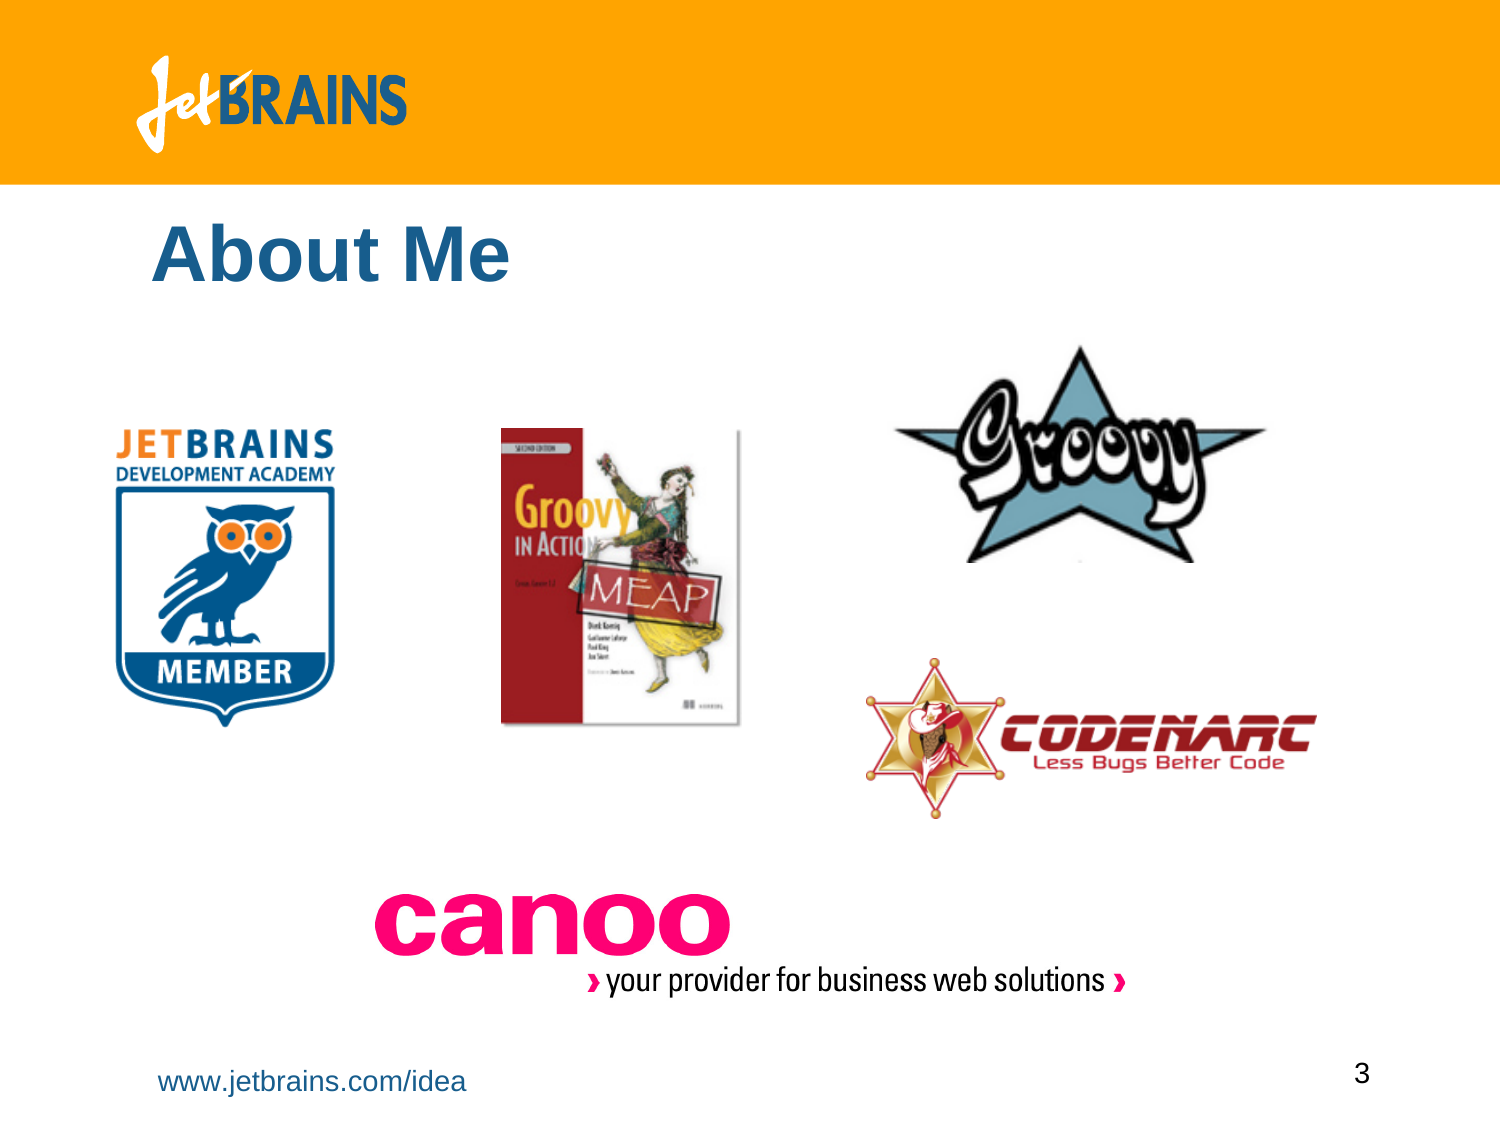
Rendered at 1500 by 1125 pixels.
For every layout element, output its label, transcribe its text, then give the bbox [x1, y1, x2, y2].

picture [501, 428, 742, 729]
picture [866, 658, 1317, 819]
picture [375, 894, 1126, 1003]
picture [114, 428, 337, 729]
picture [886, 337, 1277, 563]
title About Me [135, 194, 1377, 305]
